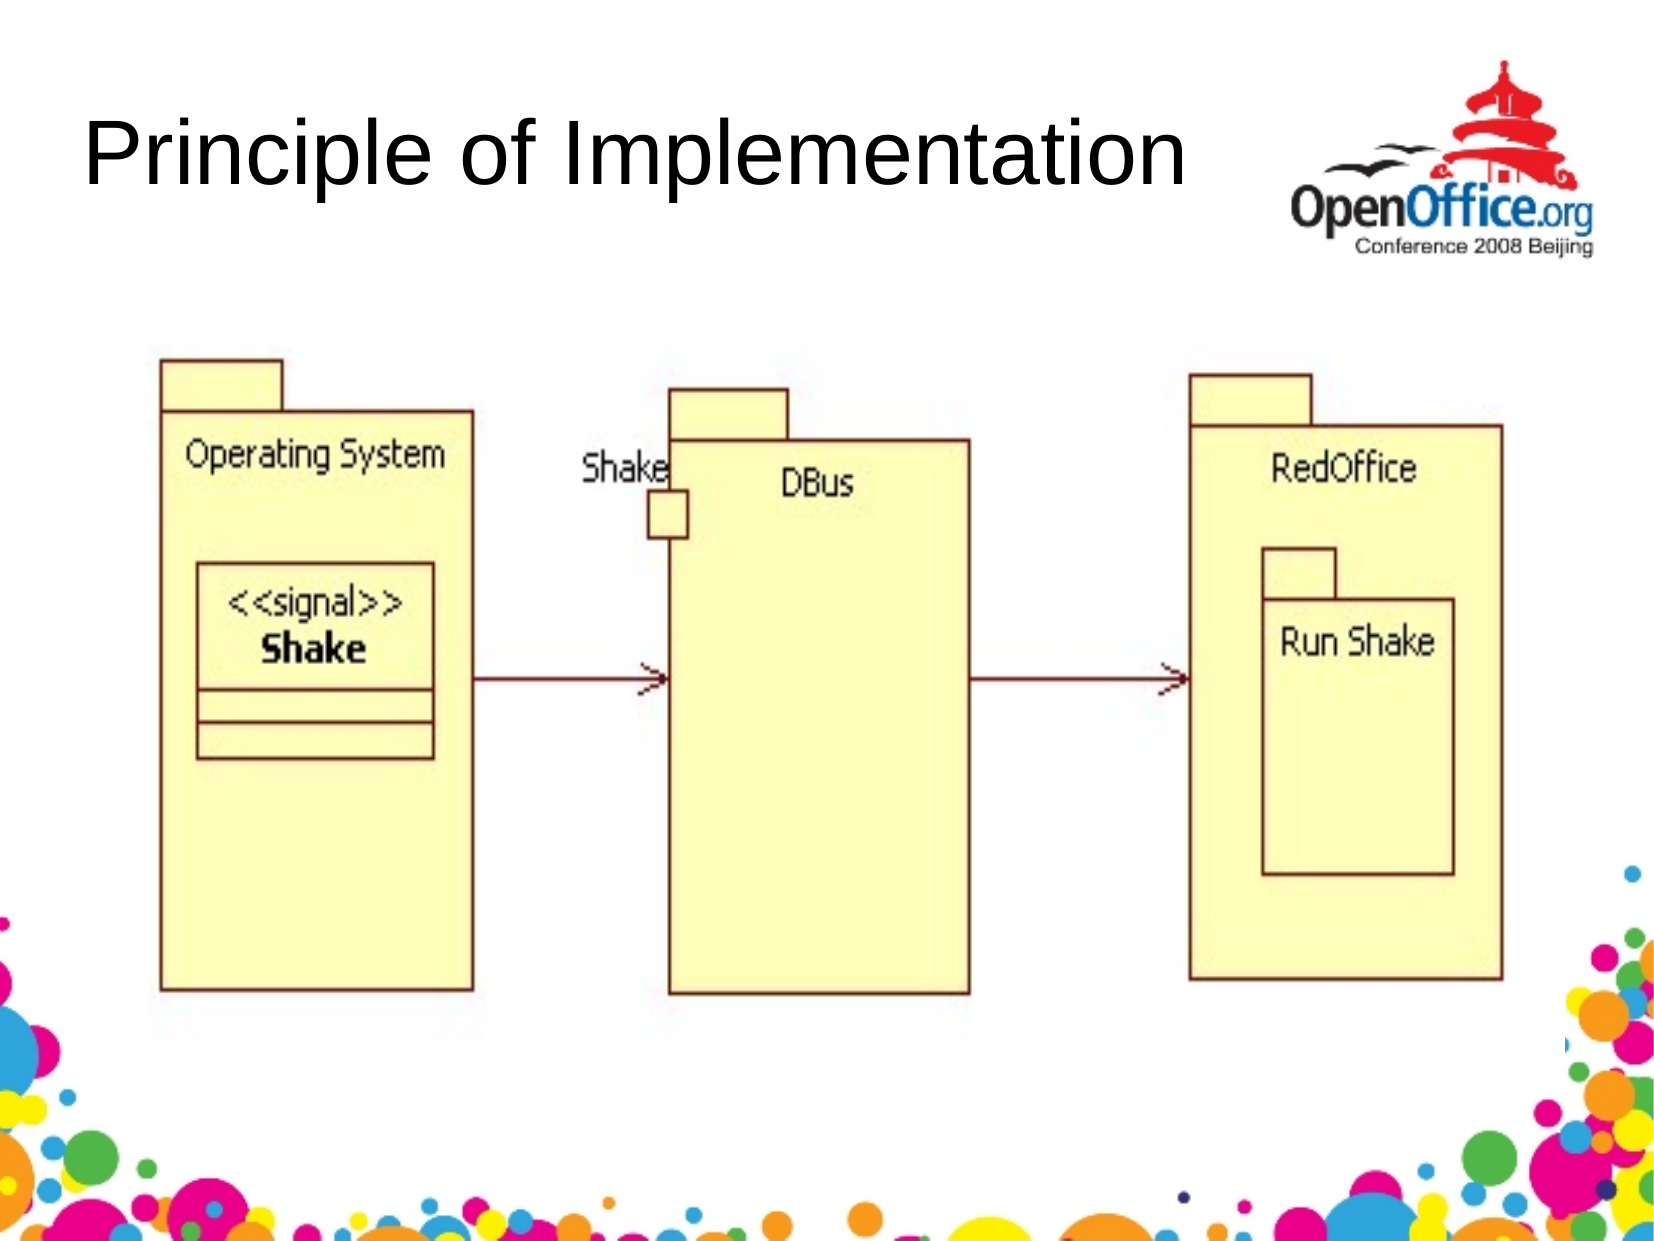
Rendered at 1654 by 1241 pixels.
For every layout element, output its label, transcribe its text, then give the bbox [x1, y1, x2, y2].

picture [0, 0, 1654, 1241]
title Principle of Implementation [82, 49, 1571, 257]
